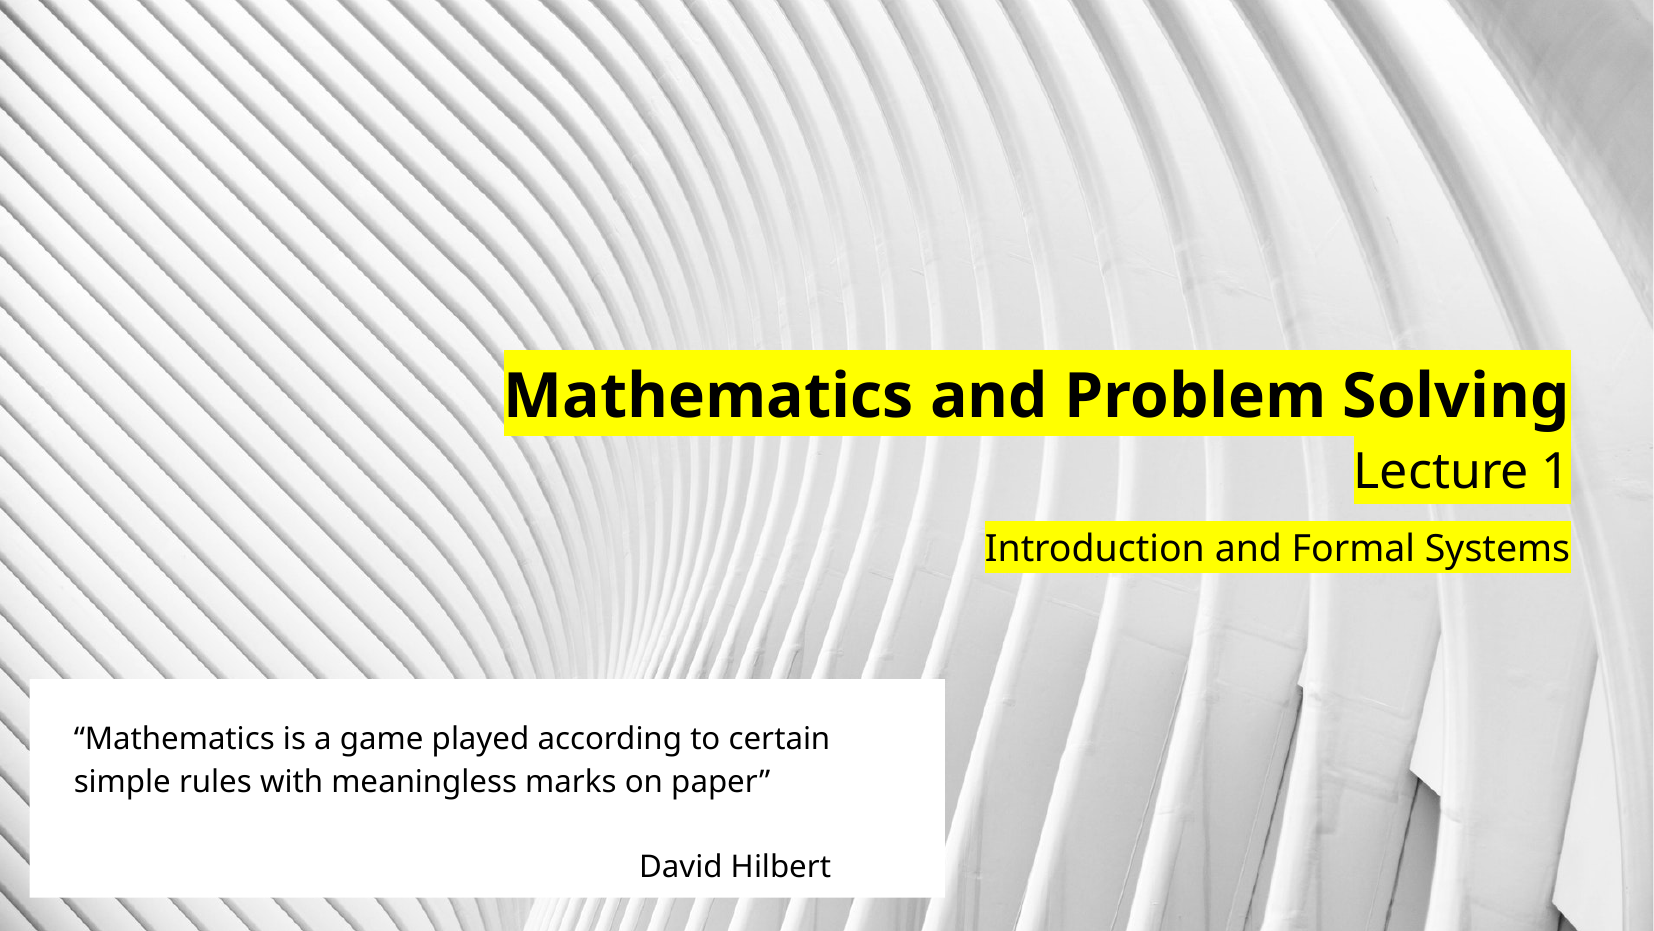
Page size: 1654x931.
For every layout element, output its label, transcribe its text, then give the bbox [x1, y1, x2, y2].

list Mathematics and Problem Solving Lecture 1 Introduction and Formal Systems [82, 37, 1571, 886]
text_box [29, 679, 945, 898]
text_box “Mathematics is a game played according to certain simple rules with meaningless marks on paper” David Hilbert [59, 708, 916, 880]
picture [0, 0, 1654, 931]
